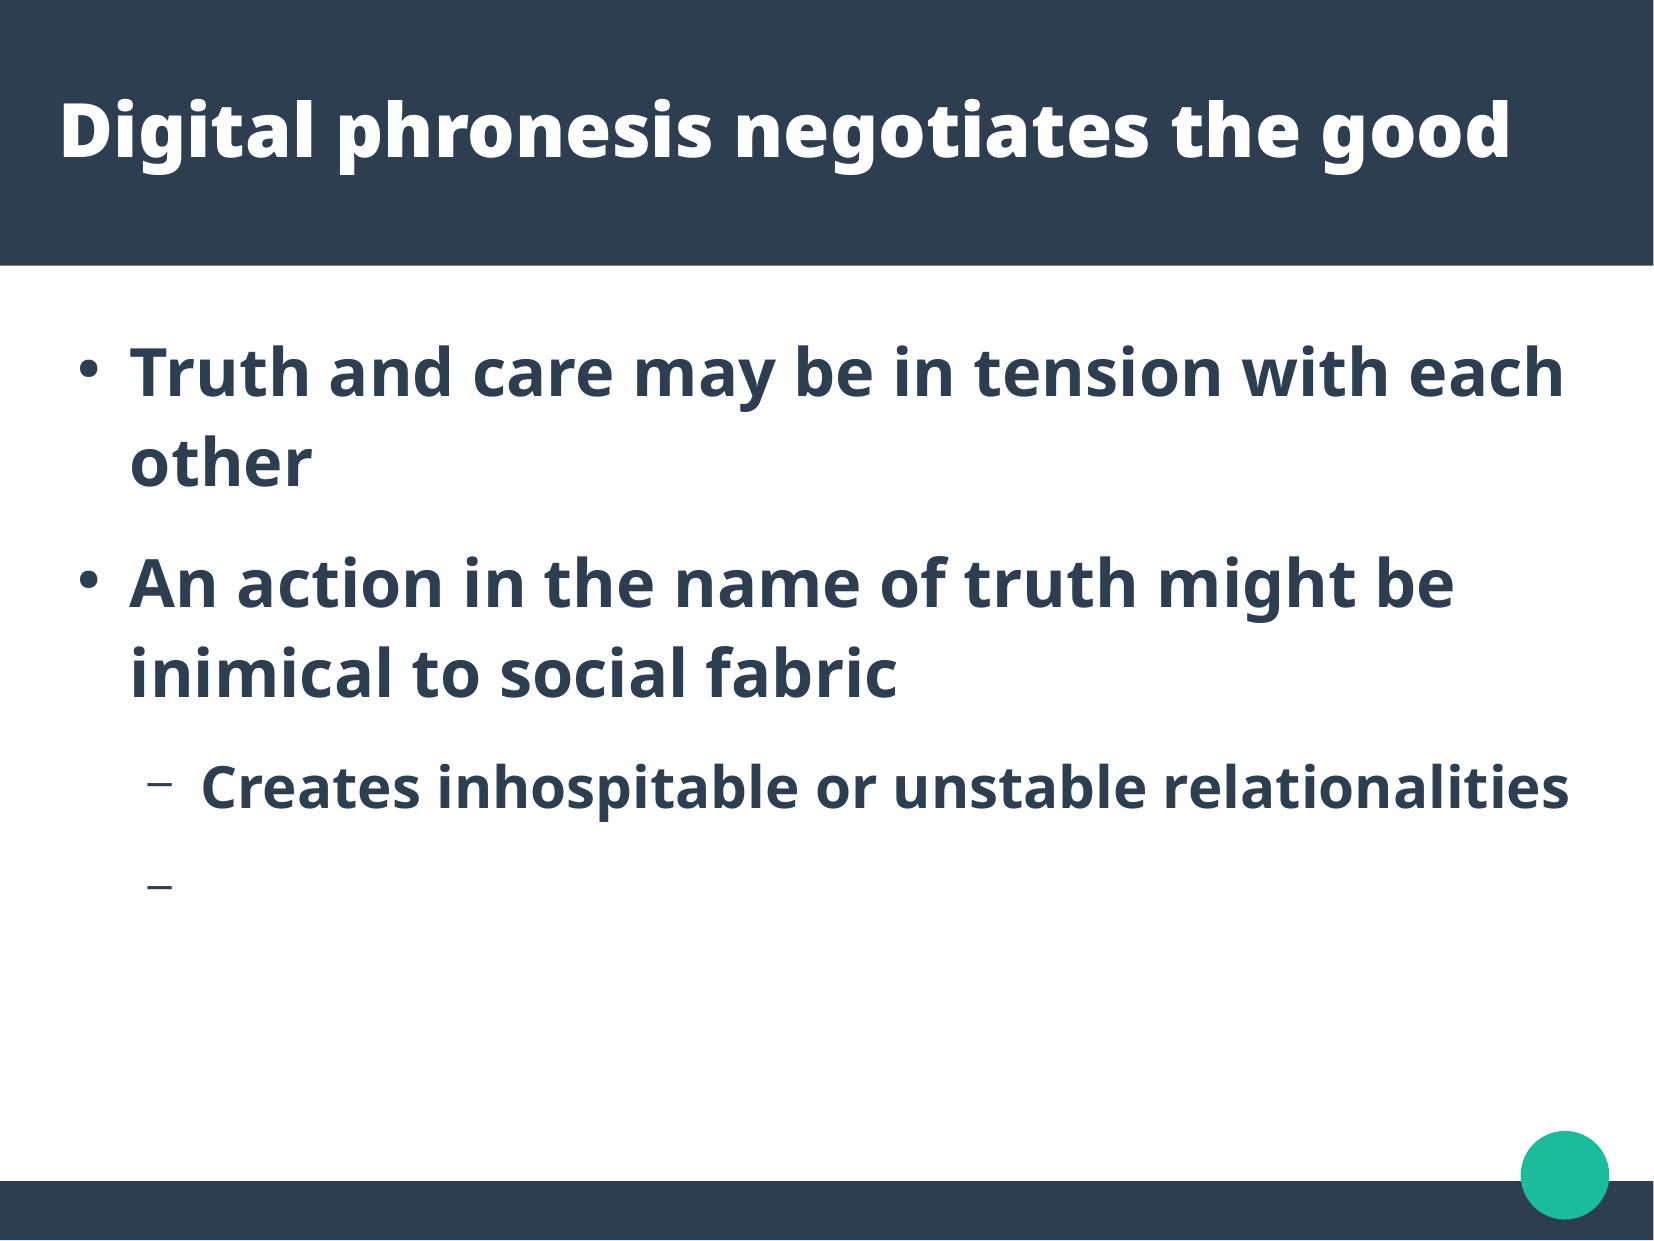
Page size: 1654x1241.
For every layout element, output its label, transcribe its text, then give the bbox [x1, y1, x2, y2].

title Digital phronesis negotiates the good [59, 49, 1595, 207]
list Truth and care may be in tension with each other An action in the name of truth might be inimical to social fabric Creates inhospitable or unstable relationalities [59, 324, 1595, 1152]
